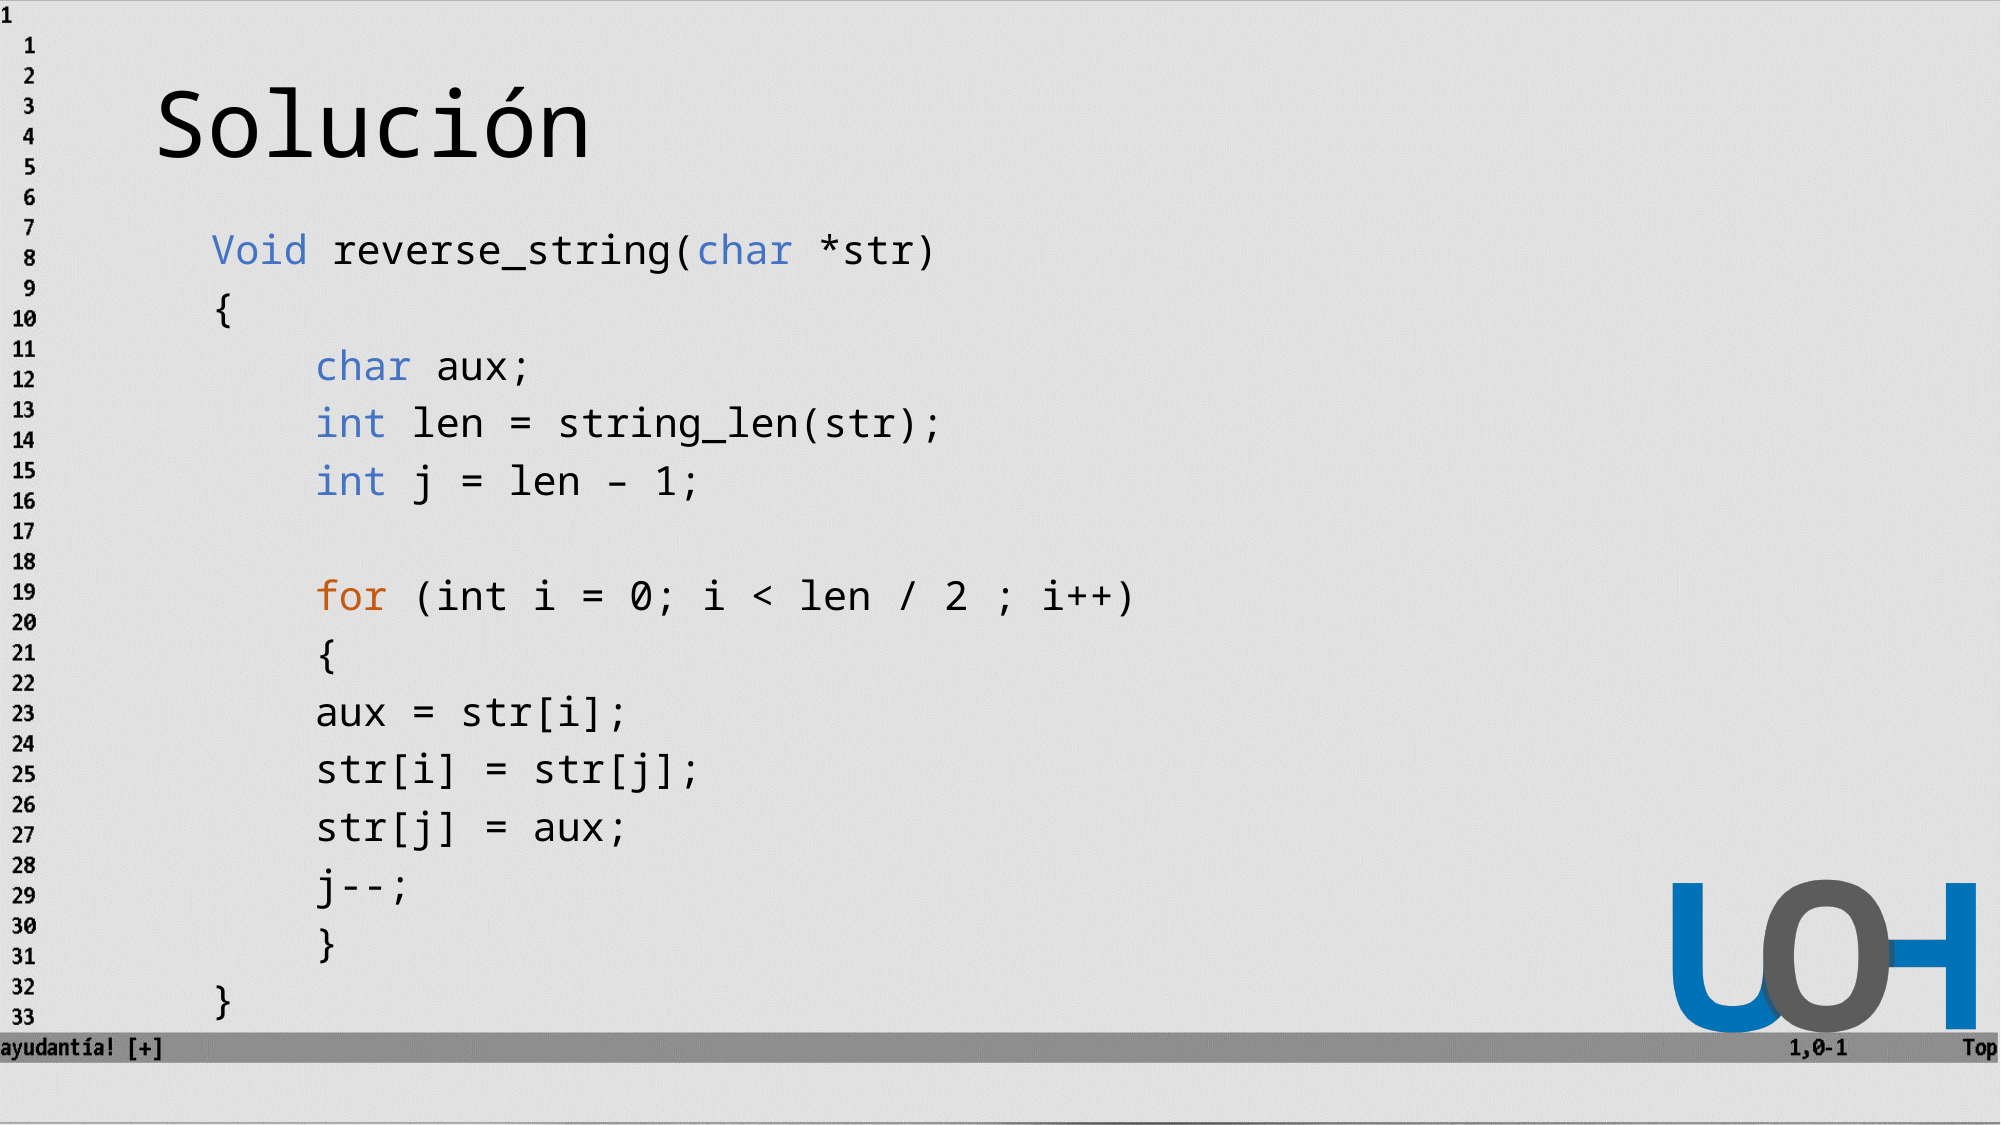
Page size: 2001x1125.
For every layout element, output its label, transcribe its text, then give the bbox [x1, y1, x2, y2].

title Solución [137, 59, 1000, 196]
picture [0, 0, 2001, 1125]
text_box Void reverse_string(char *str) { char aux; int len = string_len(str); int j = len – 1; for (int i = 0; i < len / 2 ; i++) { aux = str[i]; str[i] = str[j]; str[j] = aux; j--; } } [196, 222, 1314, 1032]
